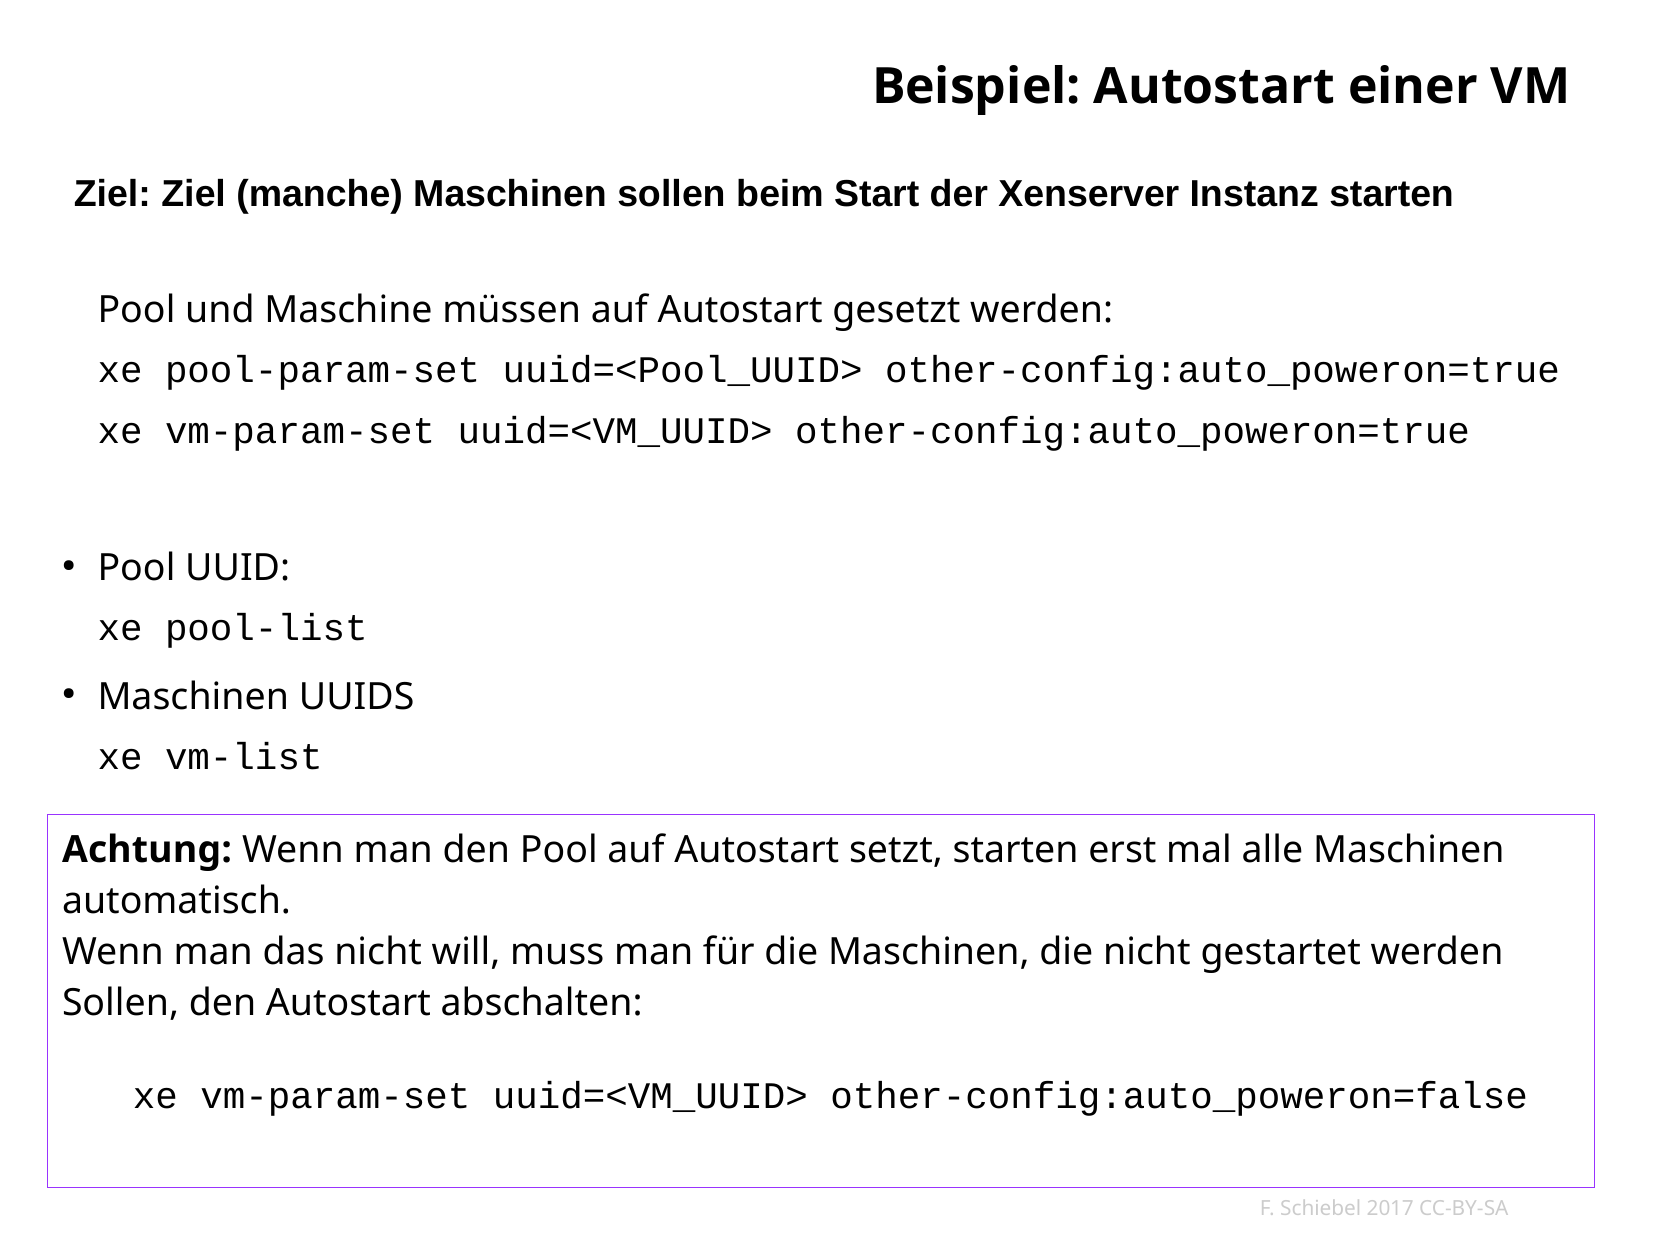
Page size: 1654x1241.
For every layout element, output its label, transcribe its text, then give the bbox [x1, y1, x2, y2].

text_box Achtung: Wenn man den Pool auf Autostart setzt, starten erst mal alle Maschinen automatisch. Wenn man das nicht will, muss man für die Maschinen, die nicht gestartet werden Sollen, den Autostart abschalten: xe vm-param-set uuid=<VM_UUID> other-config:auto_poweron=false [47, 814, 1595, 1169]
title Beispiel: Autostart einer VM [82, 49, 1571, 119]
text_box Ziel: Ziel (manche) Maschinen sollen beim Start der Xenserver Instanz starten [59, 165, 1471, 223]
text_box Pool und Maschine müssen auf Autostart gesetzt werden: xe pool-param-set uuid=<Pool_UUID> other-config:auto_poweron=true xe vm-param-set uuid=<VM_UUID> other-config:auto_poweron=true Pool UUID: xe pool-list Maschinen UUIDS xe vm-list [47, 224, 1630, 1137]
